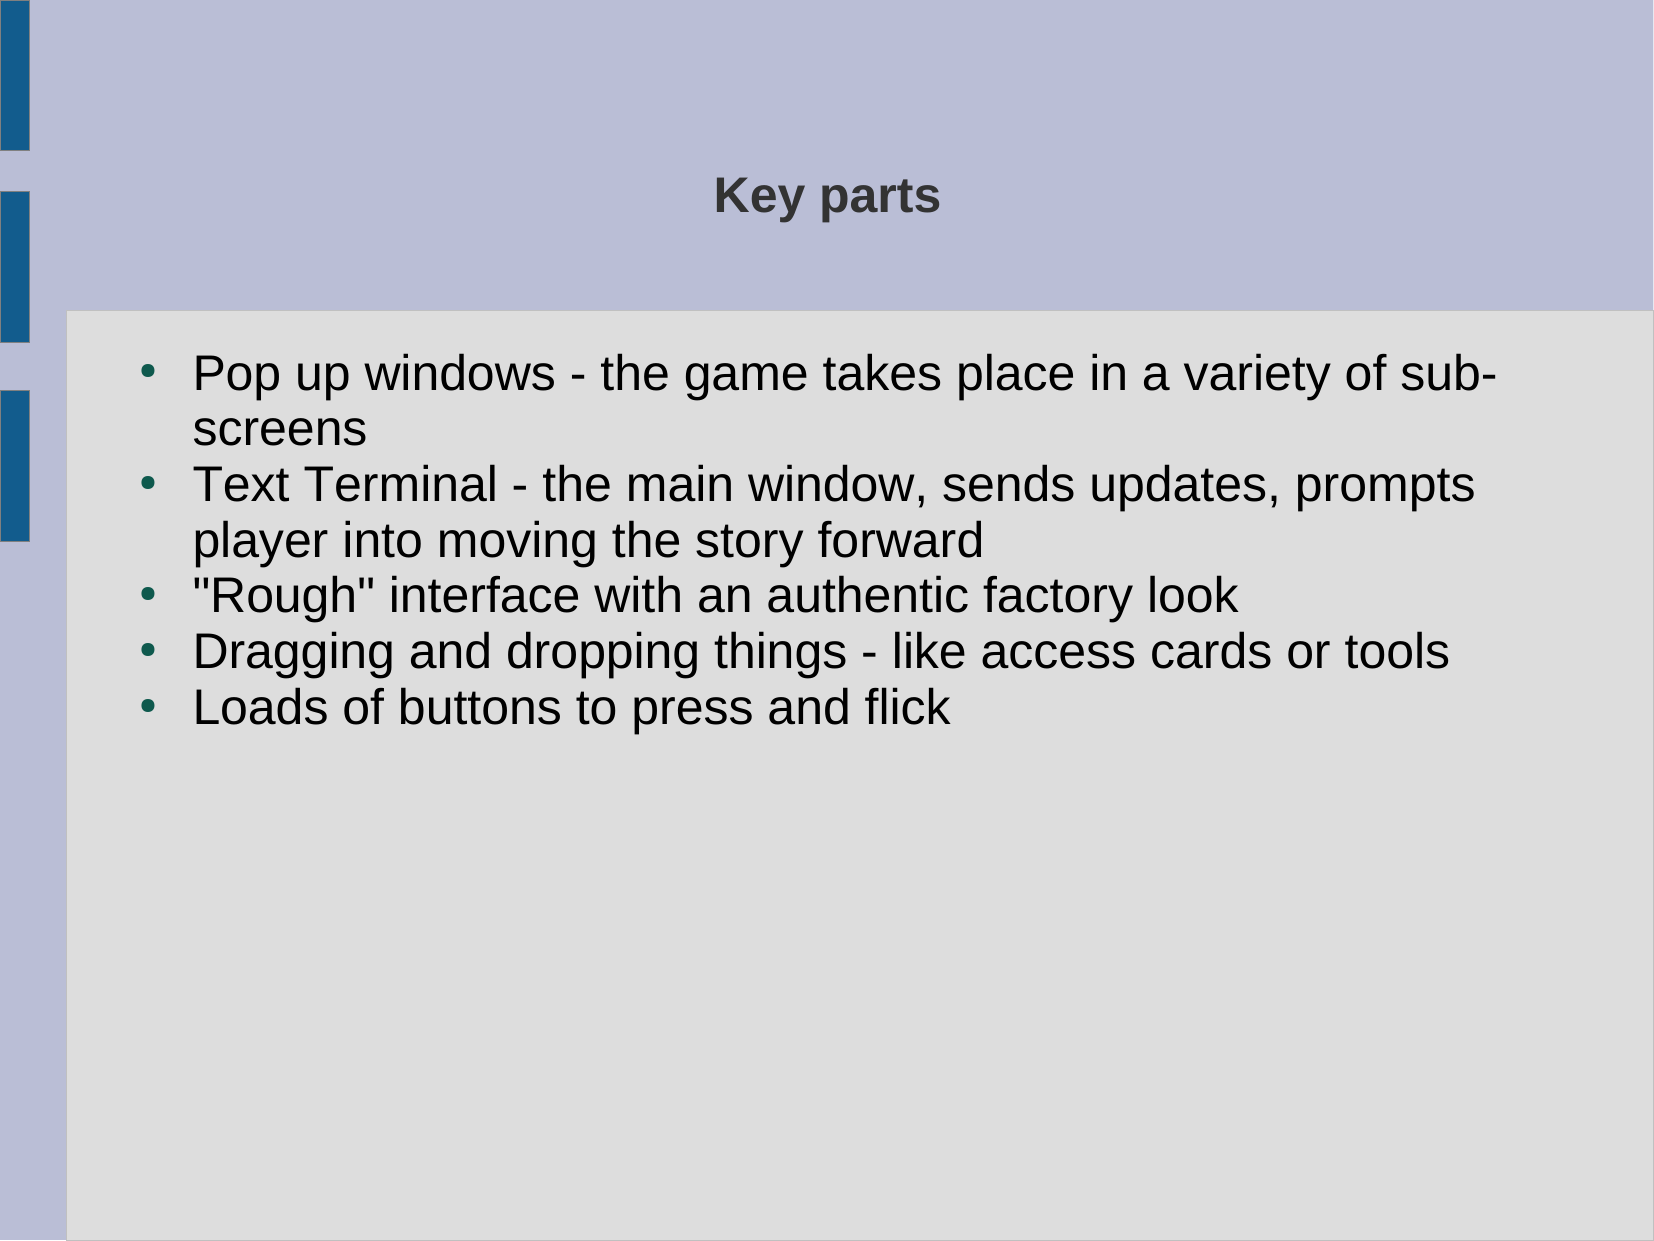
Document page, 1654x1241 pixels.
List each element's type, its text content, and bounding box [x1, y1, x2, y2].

title Key parts [121, 91, 1534, 299]
list Pop up windows - the game takes place in a variety of sub-screens Text Terminal - the main window, sends updates, prompts player into moving the story forward "Rough" interface with an authentic factory look Dragging and dropping things - like access cards or tools Loads of buttons to press and flick [121, 344, 1534, 1127]
